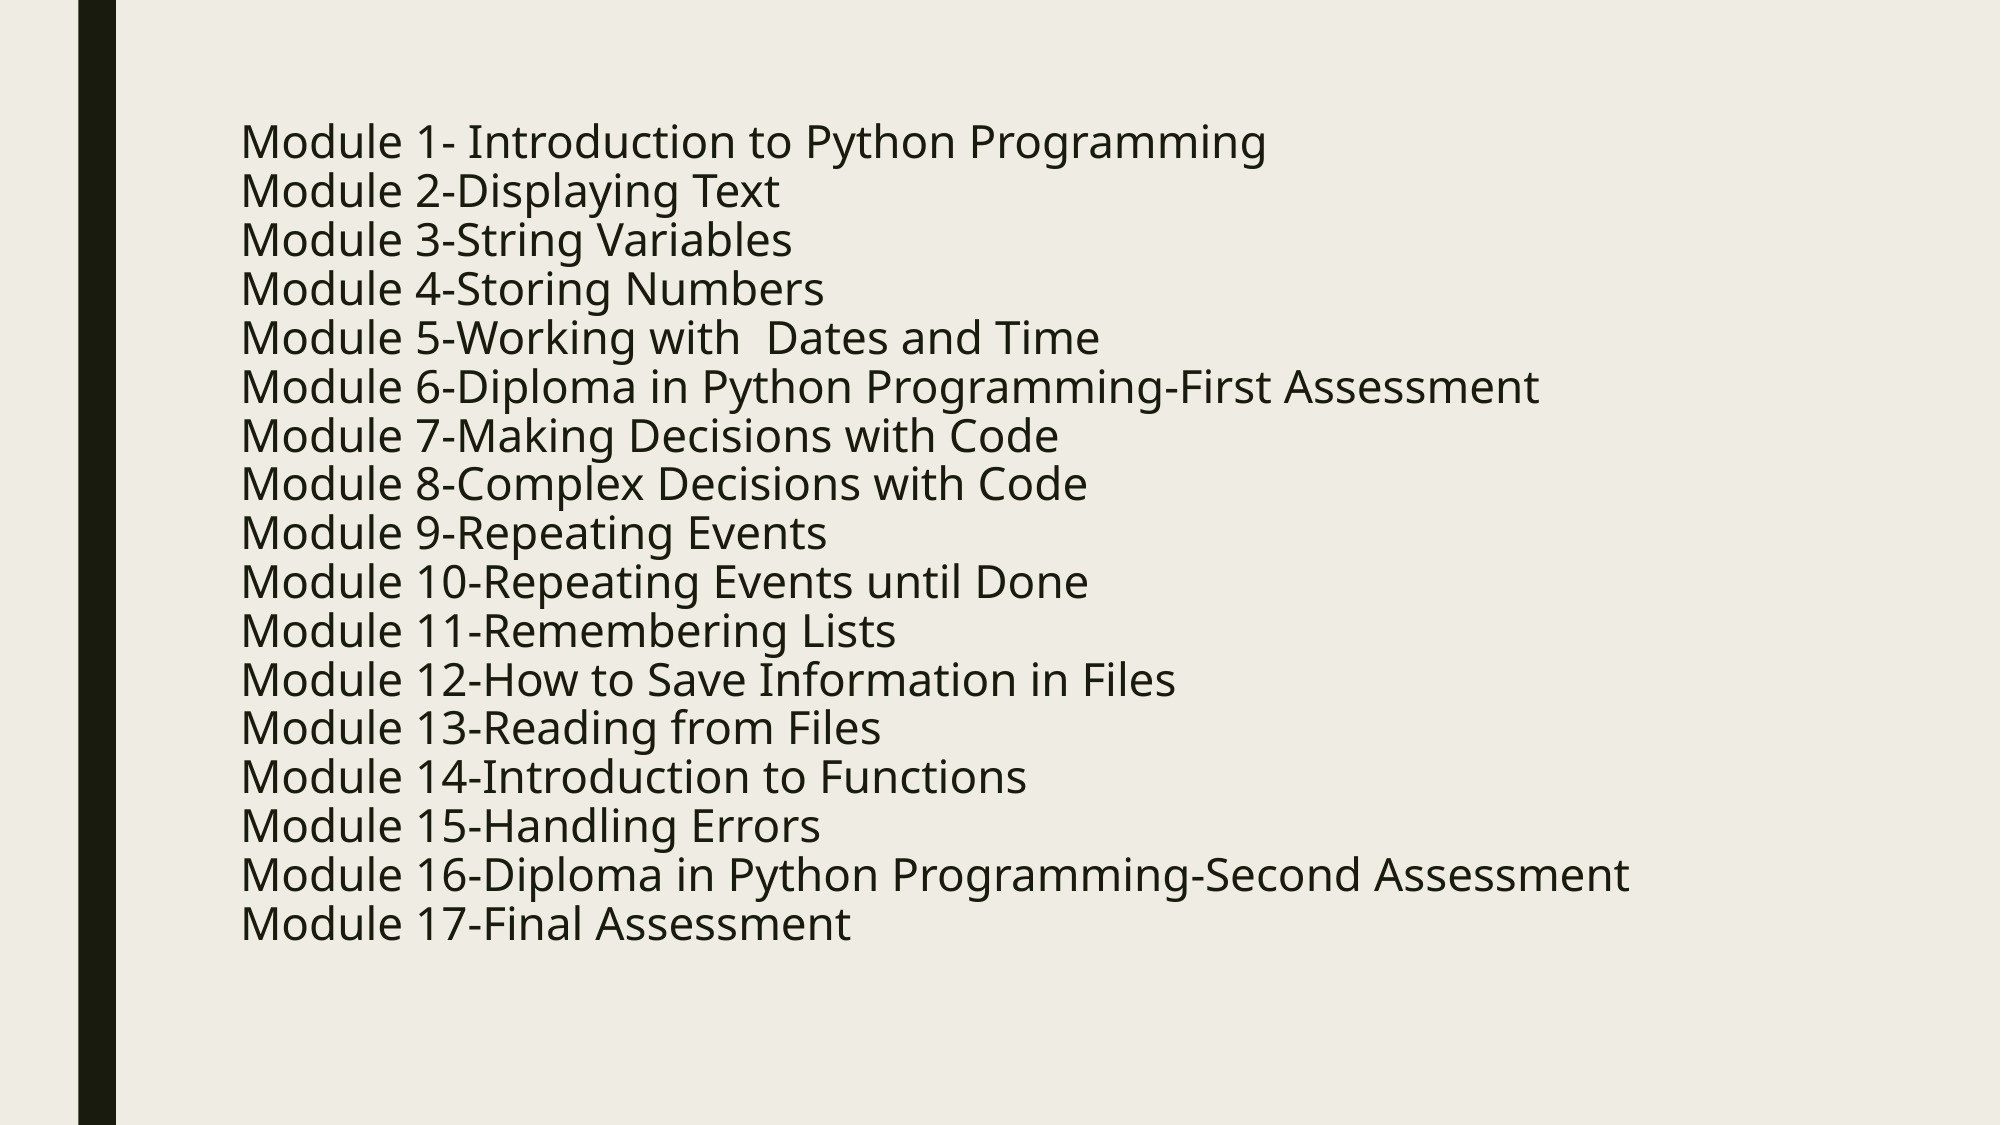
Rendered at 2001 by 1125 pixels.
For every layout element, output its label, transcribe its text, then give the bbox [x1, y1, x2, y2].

title Module 1- Introduction to Python Programming Module 2-Displaying Text Module 3-String Variables Module 4-Storing Numbers Module 5-Working with Dates and Time Module 6-Diploma in Python Programming-First Assessment Module 7-Making Decisions with Code Module 8-Complex Decisions with Code Module 9-Repeating Events Module 10-Repeating Events until Done Module 11-Remembering Lists Module 12-How to Save Information in Files Module 13-Reading from Files Module 14-Introduction to Functions Module 15-Handling Errors Module 16-Diploma in Python Programming-Second Assessment Module 17-Final Assessment [225, 112, 1801, 1086]
